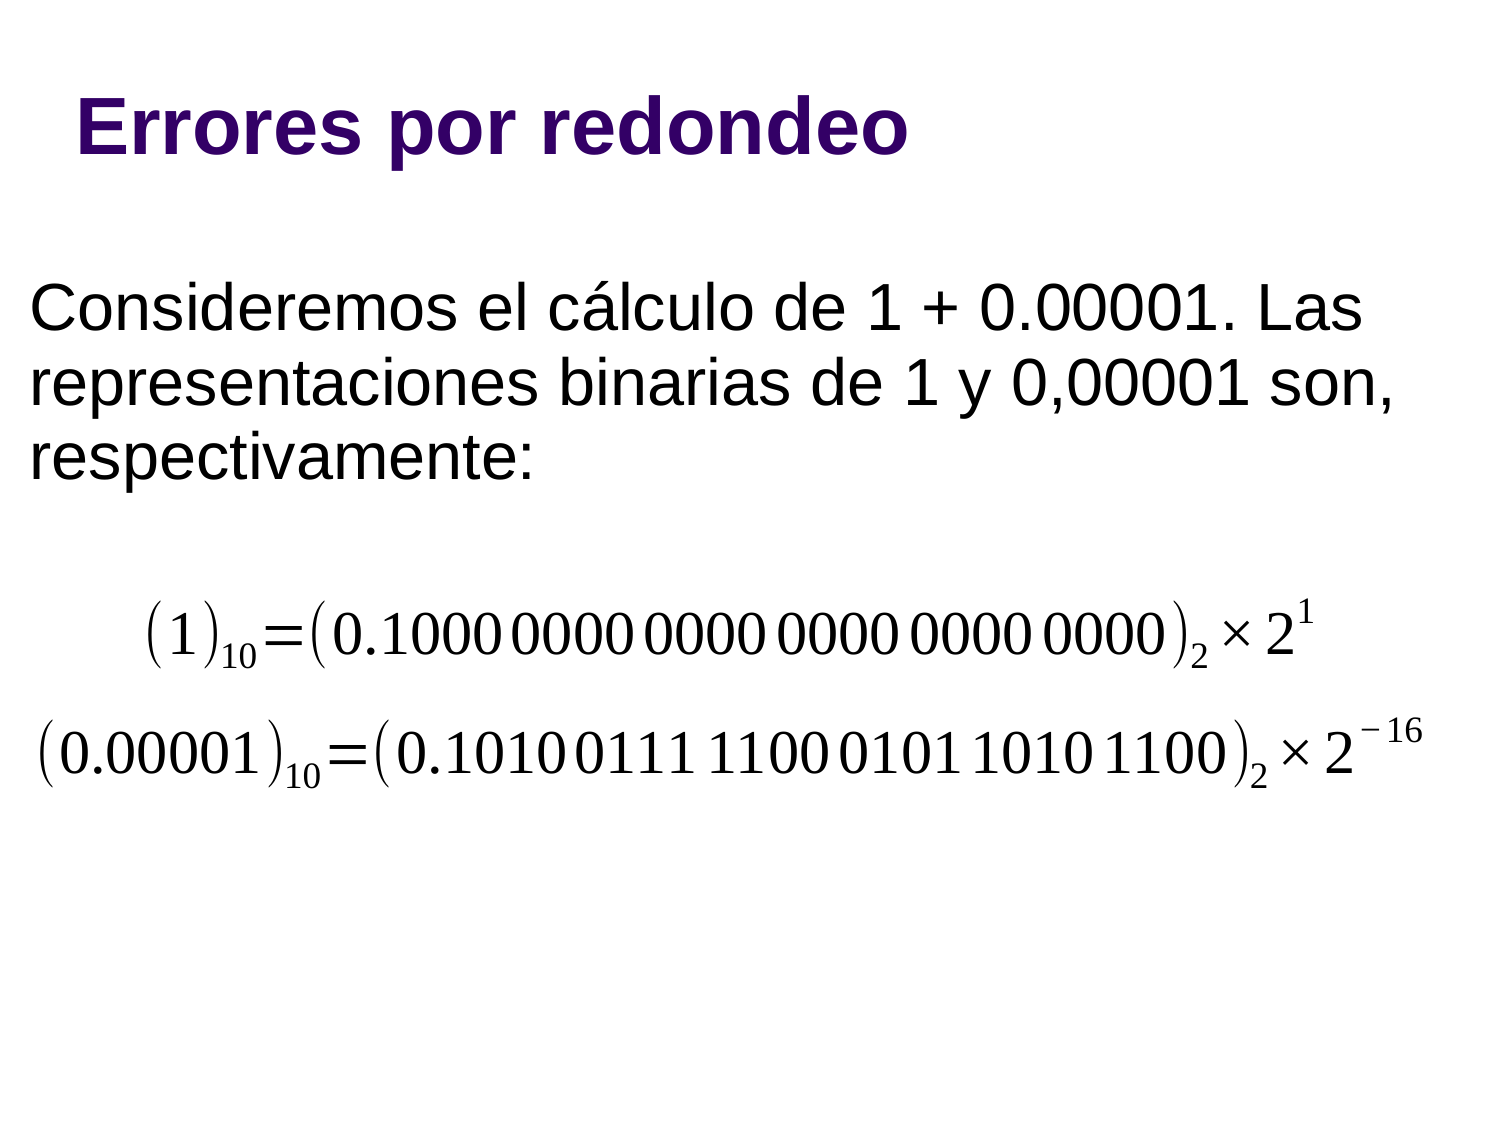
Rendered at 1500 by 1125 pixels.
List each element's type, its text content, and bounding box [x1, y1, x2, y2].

chart [29, 590, 1430, 798]
subtitle Consideremos el cálculo de 1 + 0.00001. Las representaciones binarias de 1 y 0,00001 son, respectivamente: [29, 265, 1477, 680]
title Errores por redondeo [74, 19, 1313, 233]
